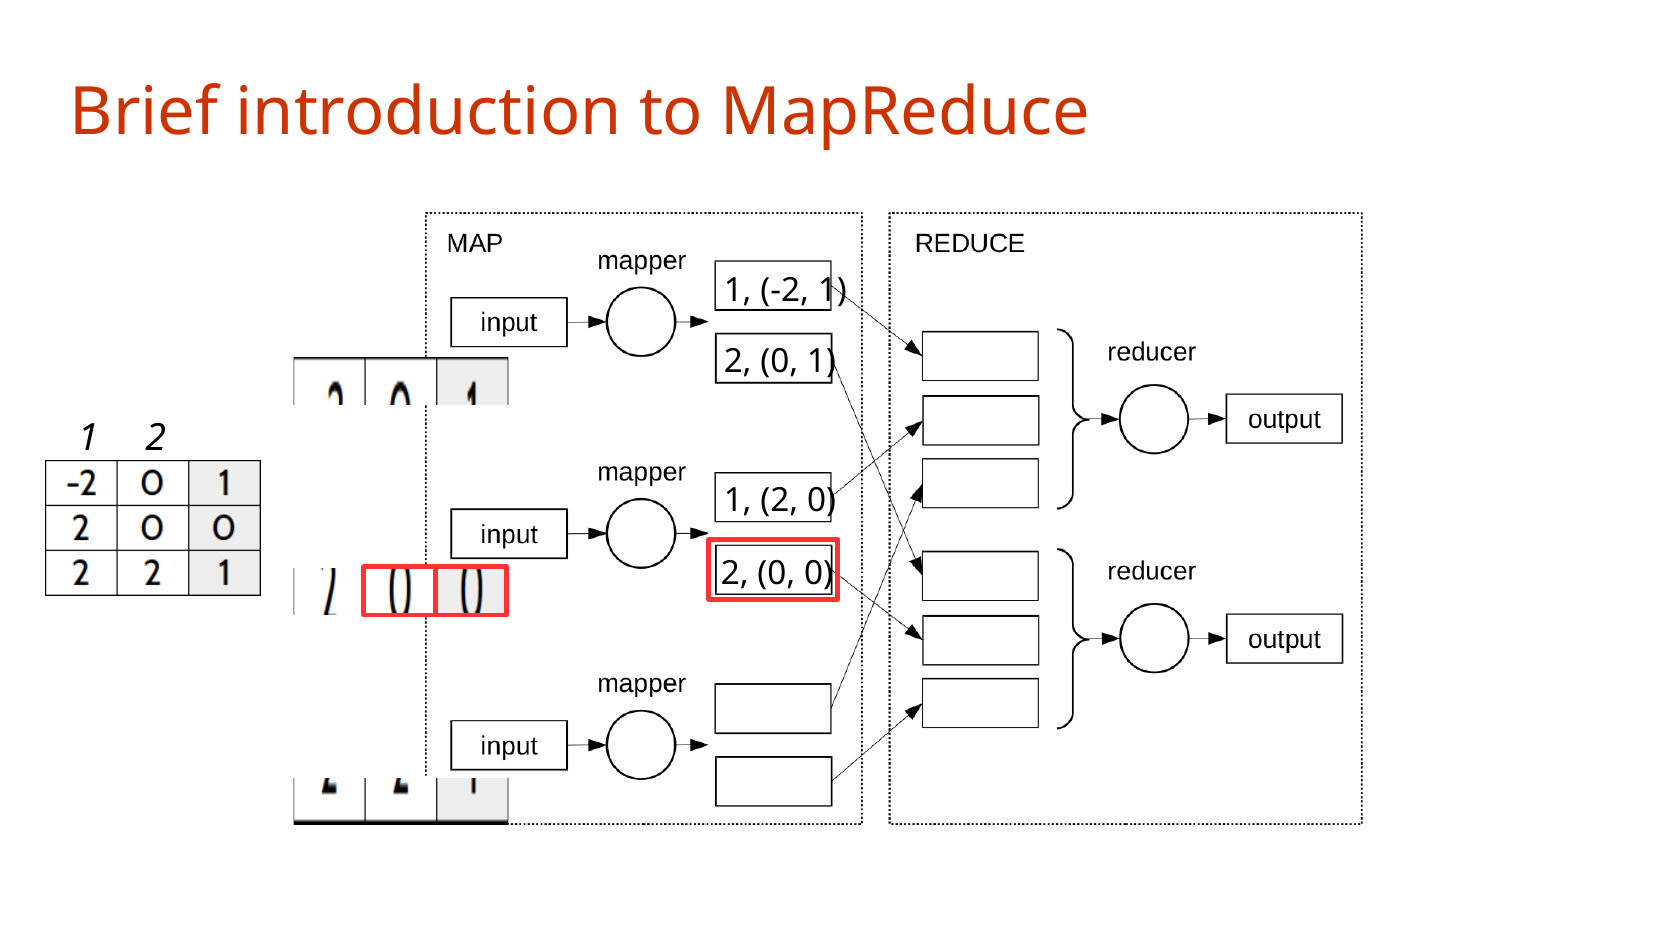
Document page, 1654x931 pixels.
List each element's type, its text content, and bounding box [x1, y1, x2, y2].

text_box 2, (0, 0) [706, 541, 846, 598]
picture [438, 569, 504, 613]
text_box 1, (-2, 1) [709, 258, 840, 314]
text_box Brief introduction to MapReduce [54, 55, 994, 152]
text_box 2, (0, 1) [709, 329, 837, 385]
picture [45, 460, 261, 596]
text_box 2 [130, 403, 179, 464]
picture [293, 568, 361, 615]
text_box 1, (2, 0) [709, 468, 838, 525]
picture [366, 569, 433, 613]
text_box 1 [63, 403, 106, 464]
picture [293, 209, 1365, 827]
